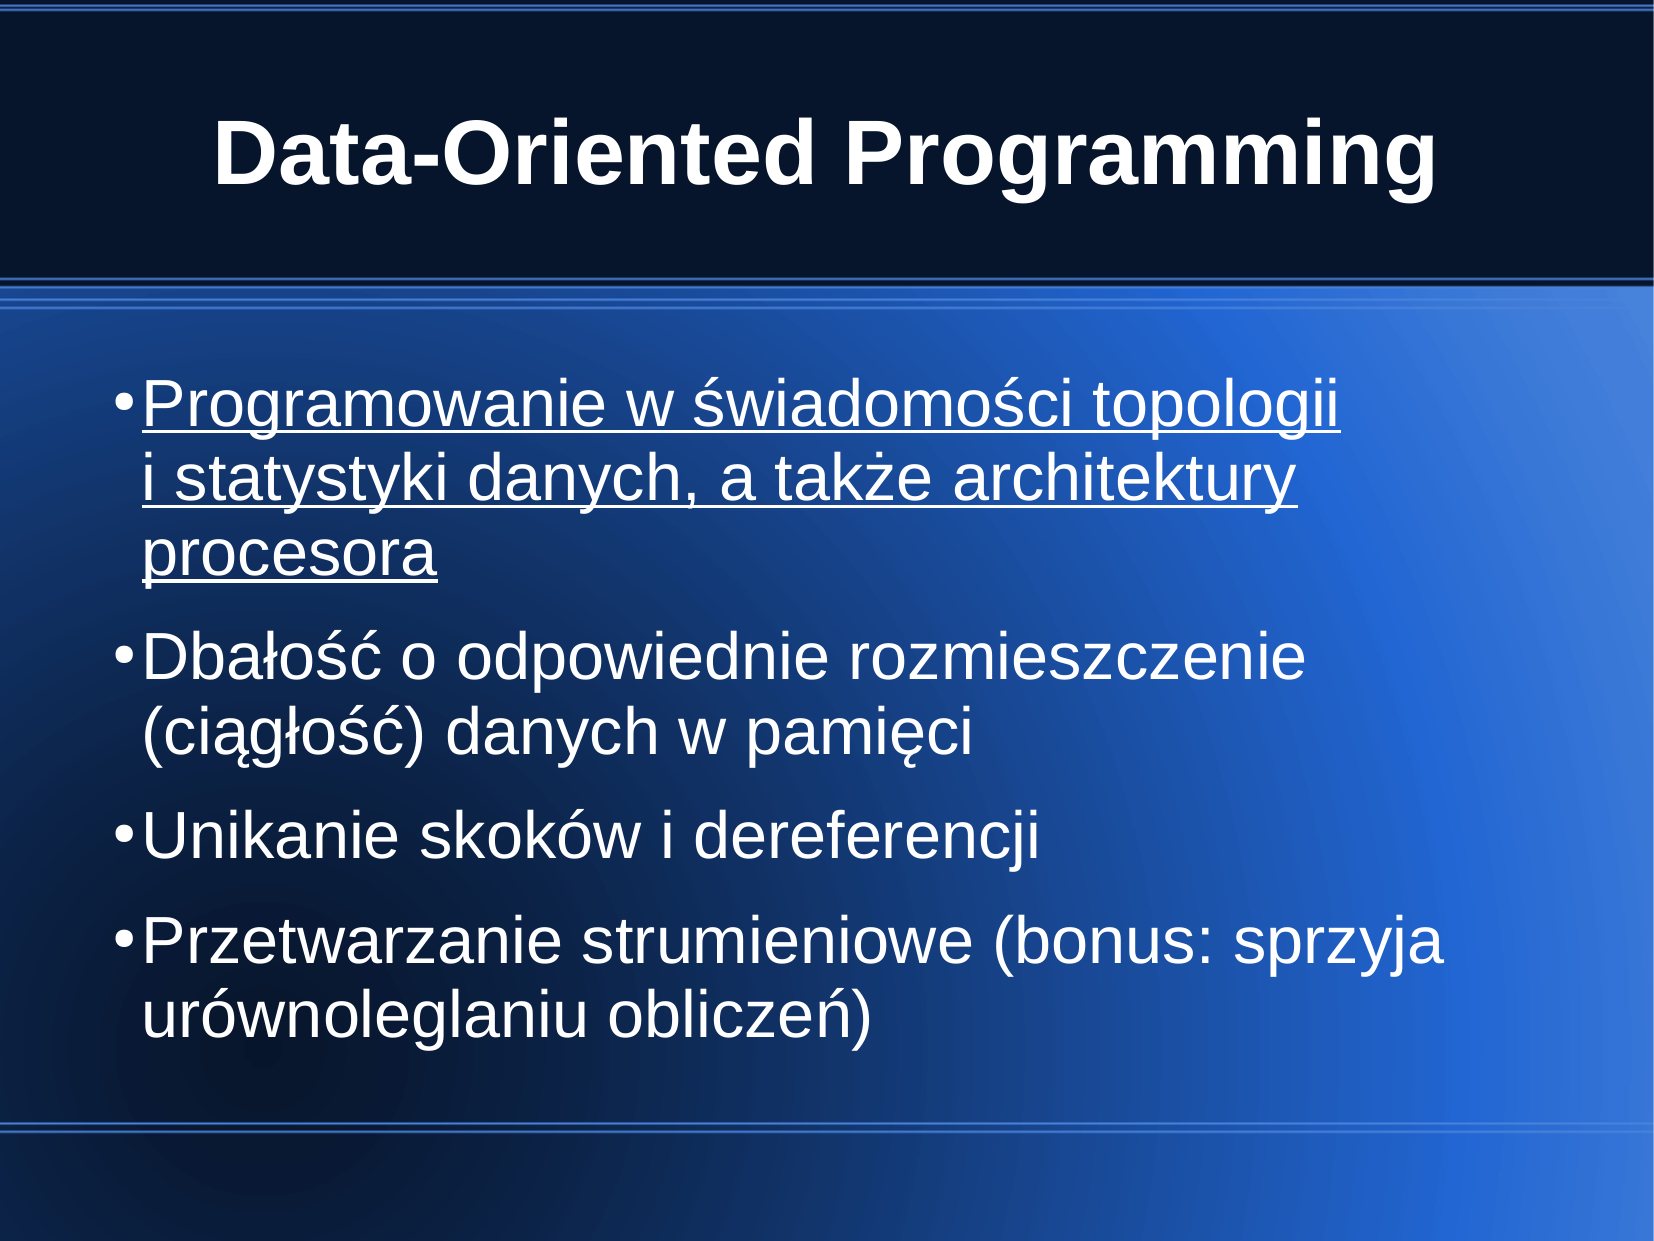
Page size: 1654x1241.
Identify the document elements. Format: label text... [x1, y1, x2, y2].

list Programowanie w świadomości topologii i statystyki danych, a także architektury procesora Dbałość o odpowiednie rozmieszczenie (ciągłość) danych w pamięci Unikanie skoków i dereferencji Przetwarzanie strumieniowe (bonus: sprzyja urównoleglaniu obliczeń) [82, 365, 1571, 1170]
picture [0, 0, 1654, 1241]
title Data-Oriented Programming [82, 49, 1571, 257]
